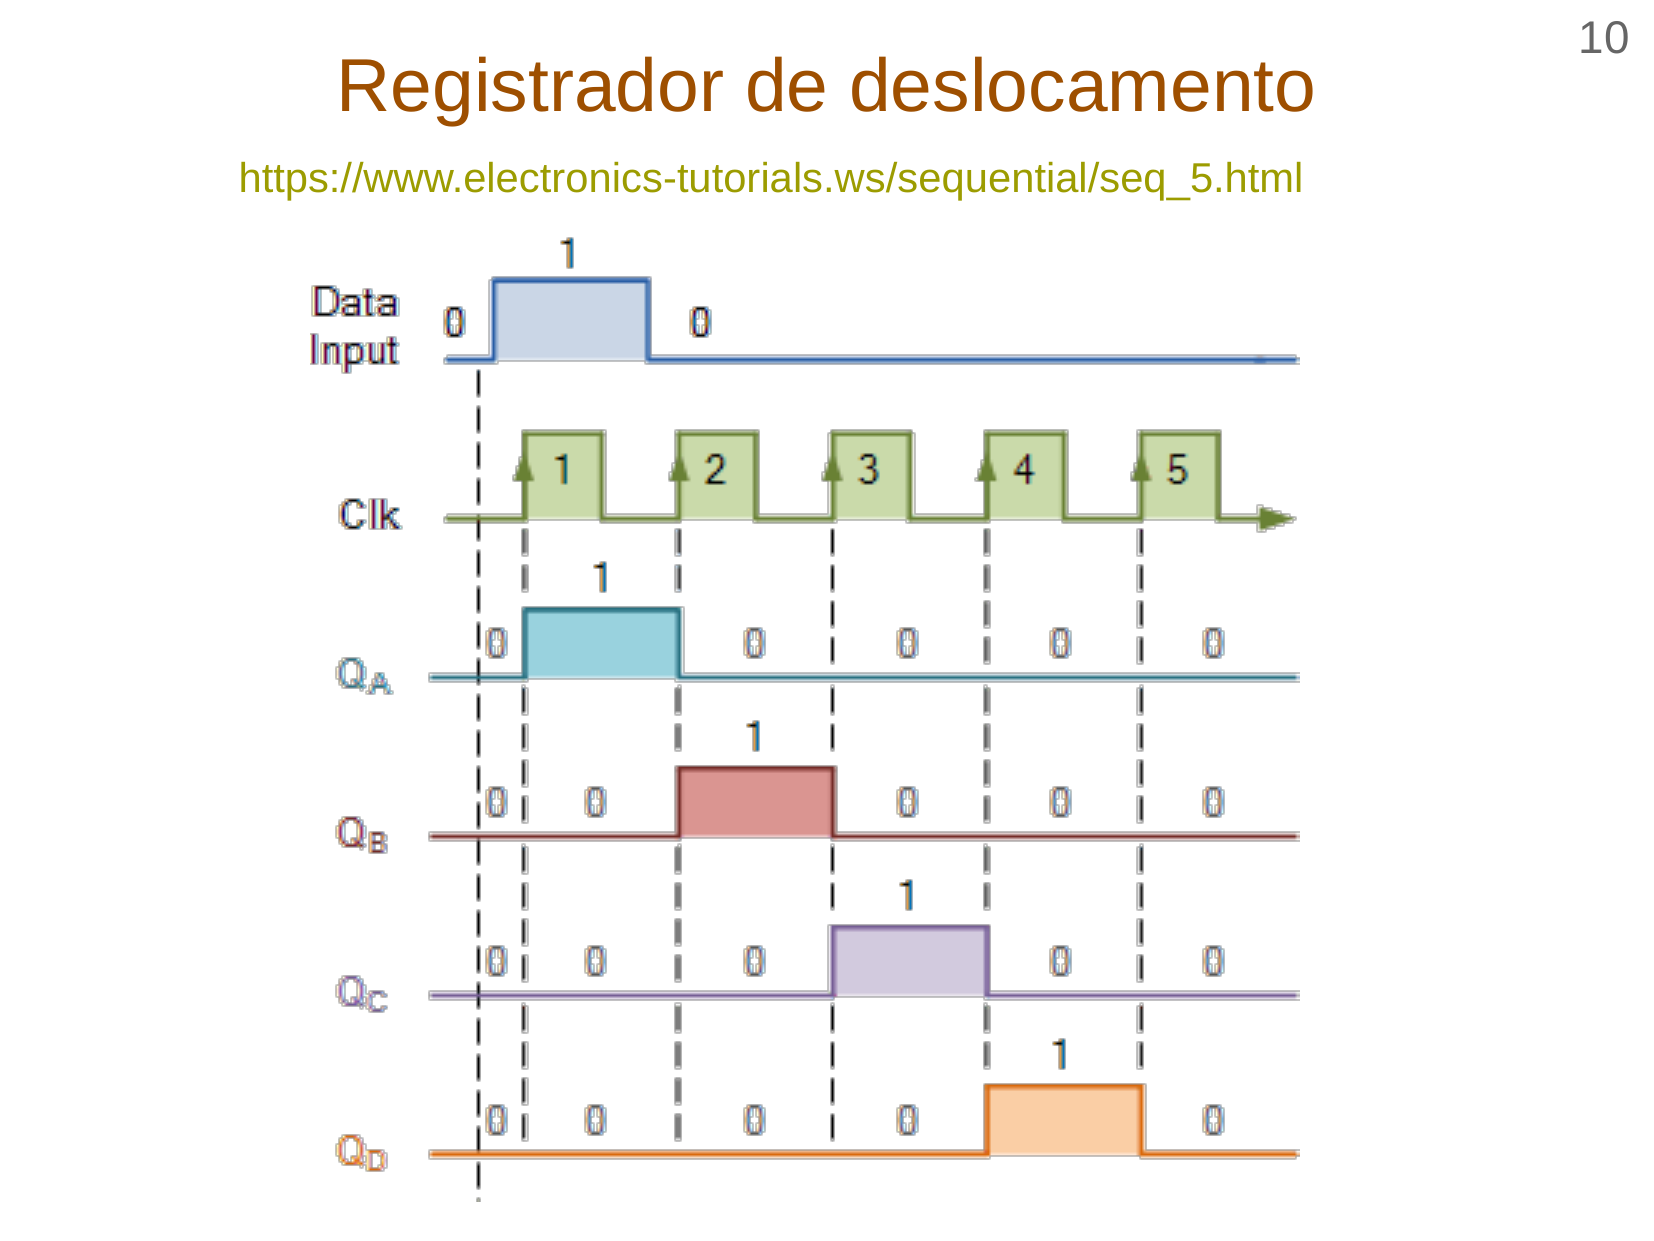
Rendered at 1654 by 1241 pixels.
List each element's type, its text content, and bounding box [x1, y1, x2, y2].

title Registrador de deslocamento [59, 29, 1595, 148]
picture [310, 227, 1300, 1202]
text_box https://www.electronics-tutorials.ws/sequential/seq_5.html [223, 147, 1319, 214]
